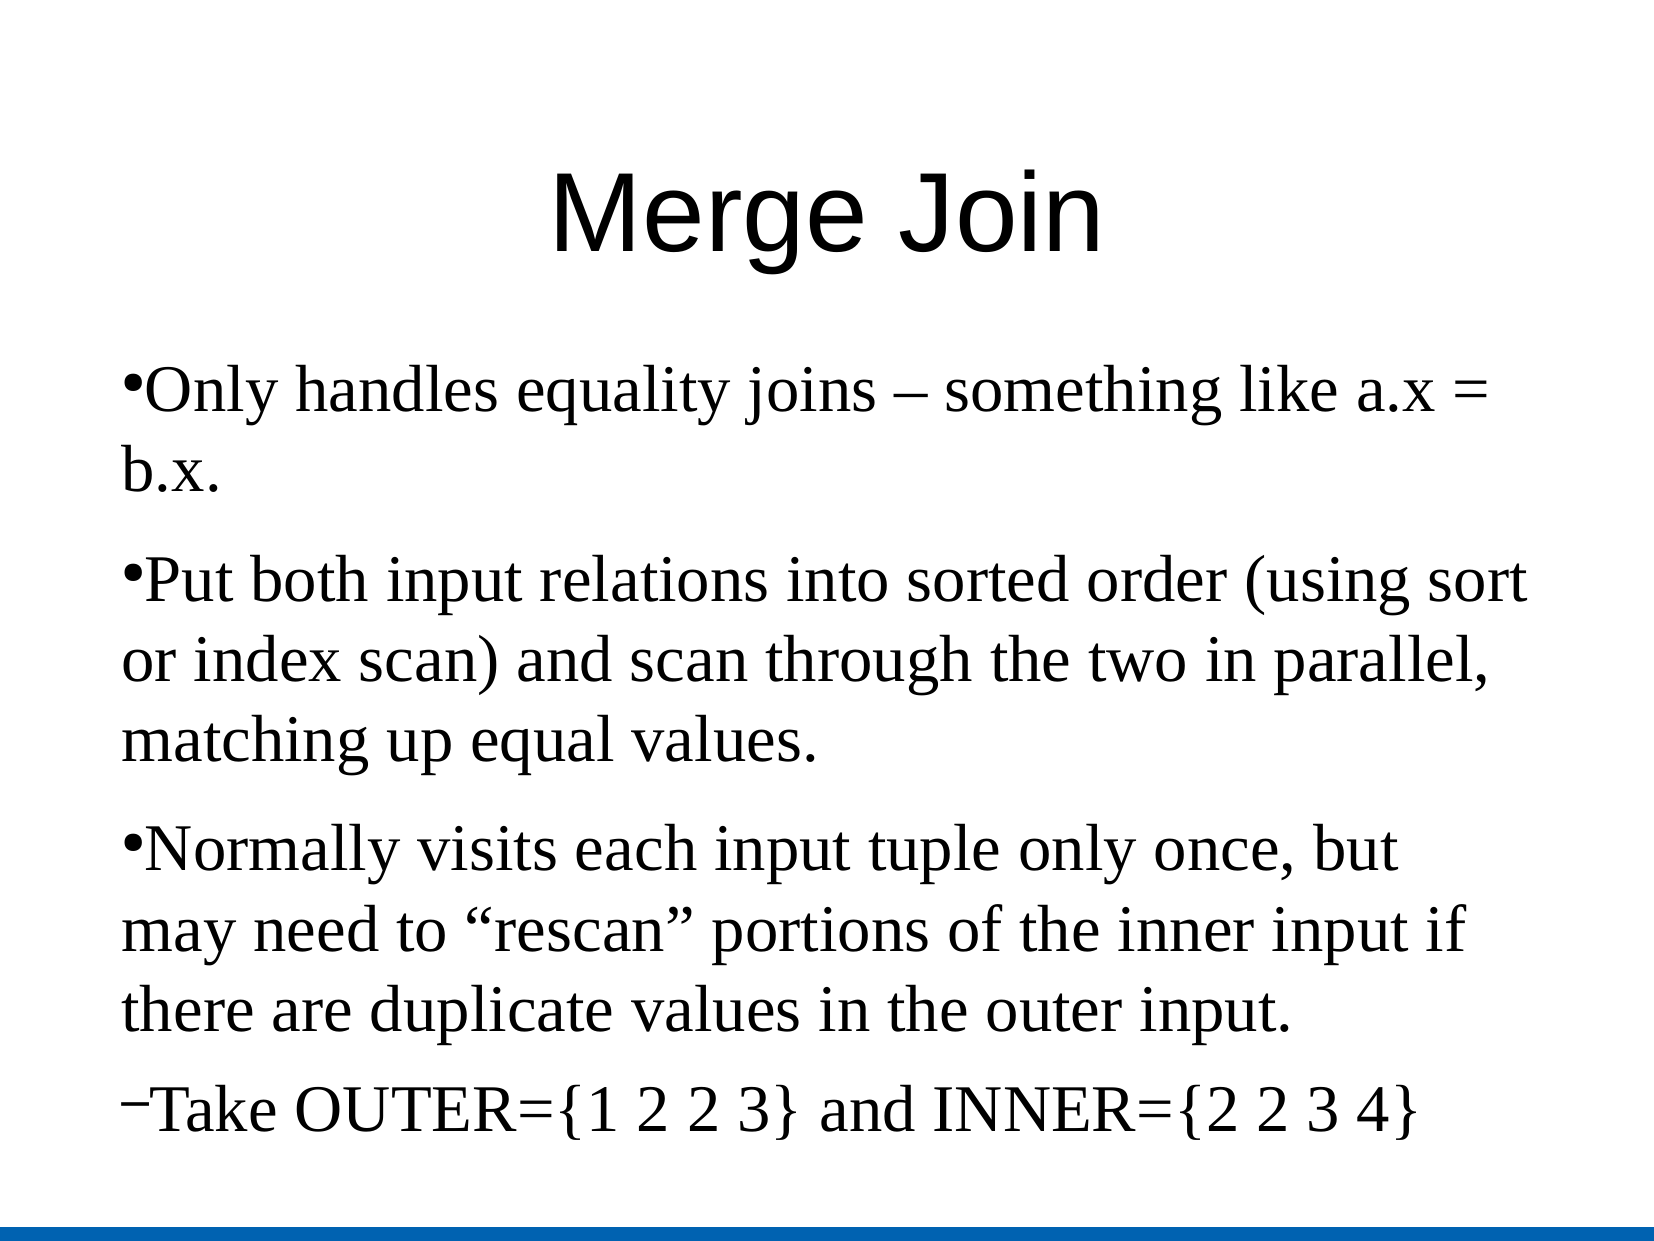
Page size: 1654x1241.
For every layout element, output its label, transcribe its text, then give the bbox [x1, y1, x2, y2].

list Only handles equality joins – something like a.x = b.x. Put both input relations into sorted order (using sort or index scan) and scan through the two in parallel, matching up equal values. Normally visits each input tuple only once, but may need to “rescan” portions of the inner input if there are duplicate values in the outer input. Take OUTER={1 2 2 3} and INNER={2 2 3 4} [121, 344, 1533, 1151]
title Merge Join [121, 102, 1533, 311]
